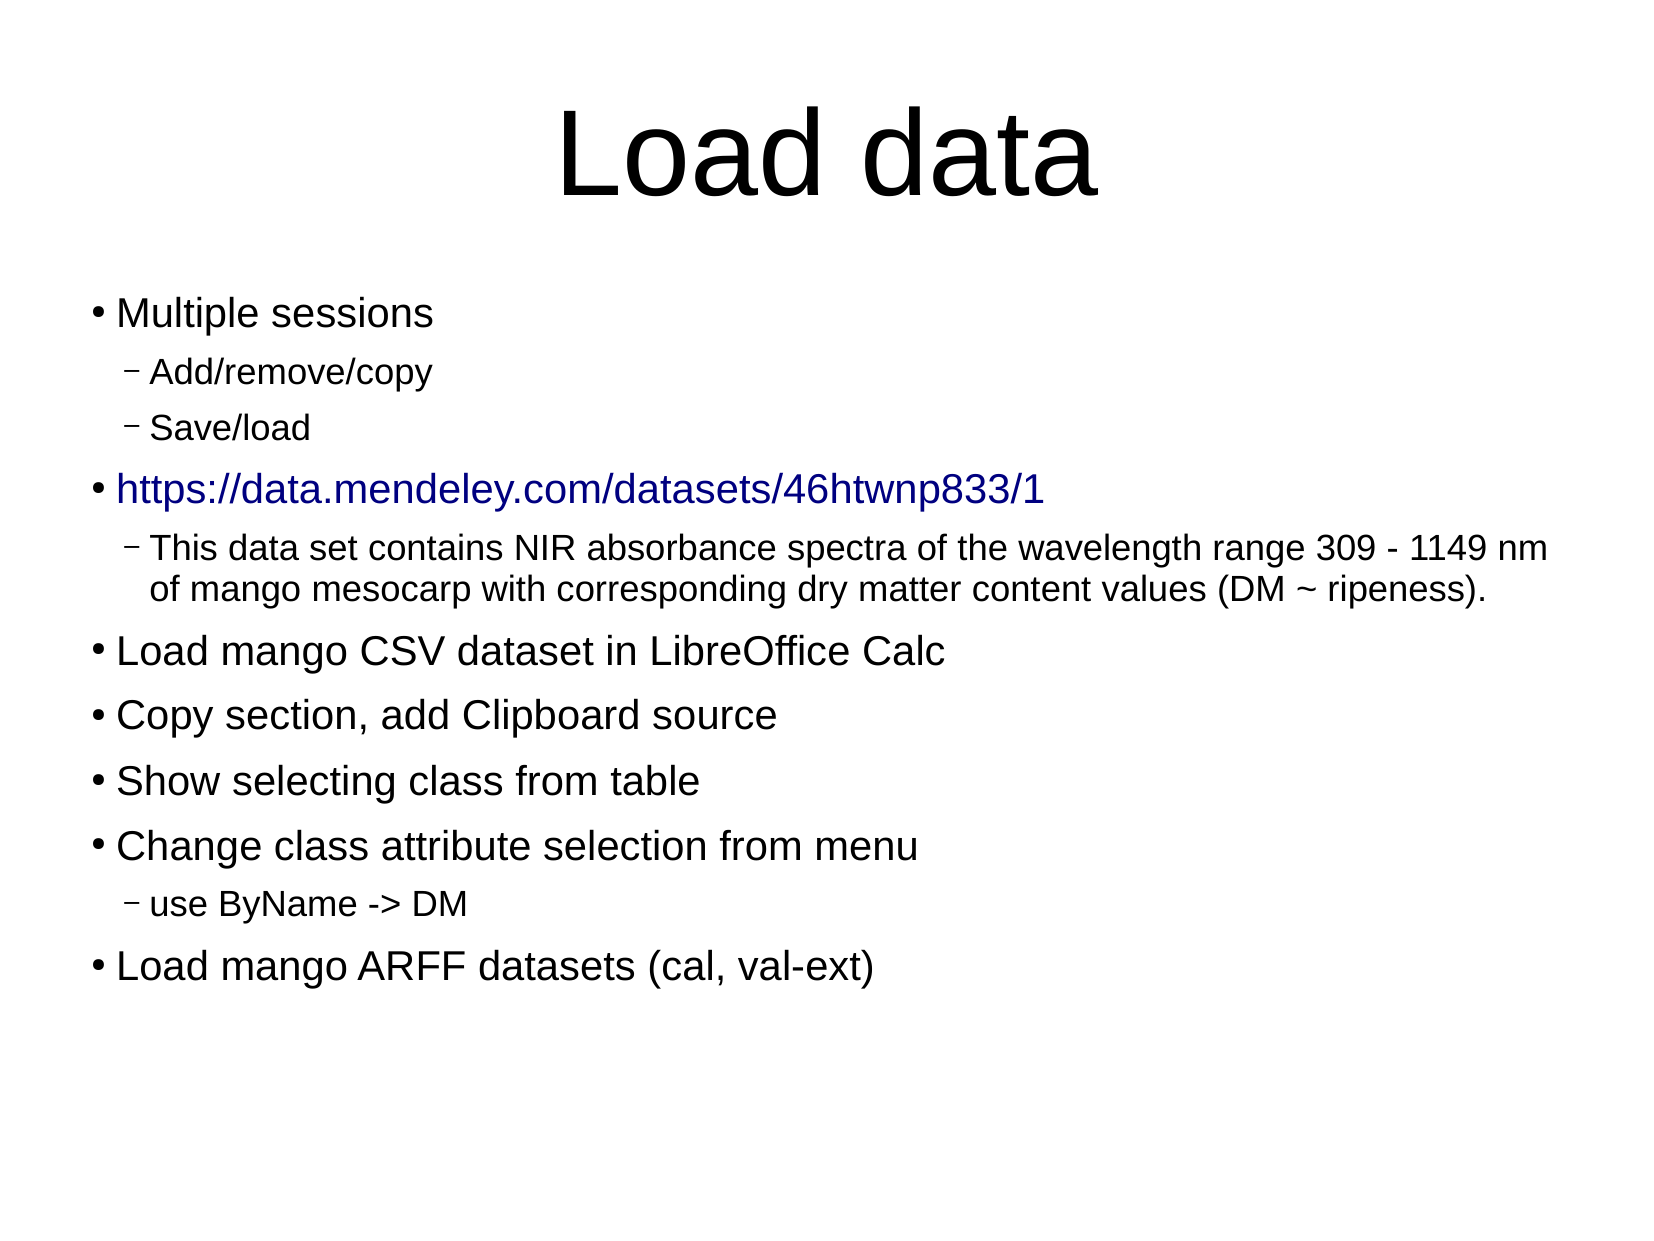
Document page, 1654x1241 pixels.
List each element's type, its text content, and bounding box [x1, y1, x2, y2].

title Load data [82, 49, 1571, 257]
list Multiple sessions Add/remove/copy Save/load https://data.mendeley.com/datasets/46htwnp833/1 This data set contains NIR absorbance spectra of the wavelength range 309 - 1149 nm of mango mesocarp with corresponding dry matter content values (DM ~ ripeness). Load mango CSV dataset in LibreOffice Calc Copy section, add Clipboard source Show selecting class from table Change class attribute selection from menu use ByName -> DM Load mango ARFF datasets (cal, val-ext) [82, 290, 1571, 1010]
